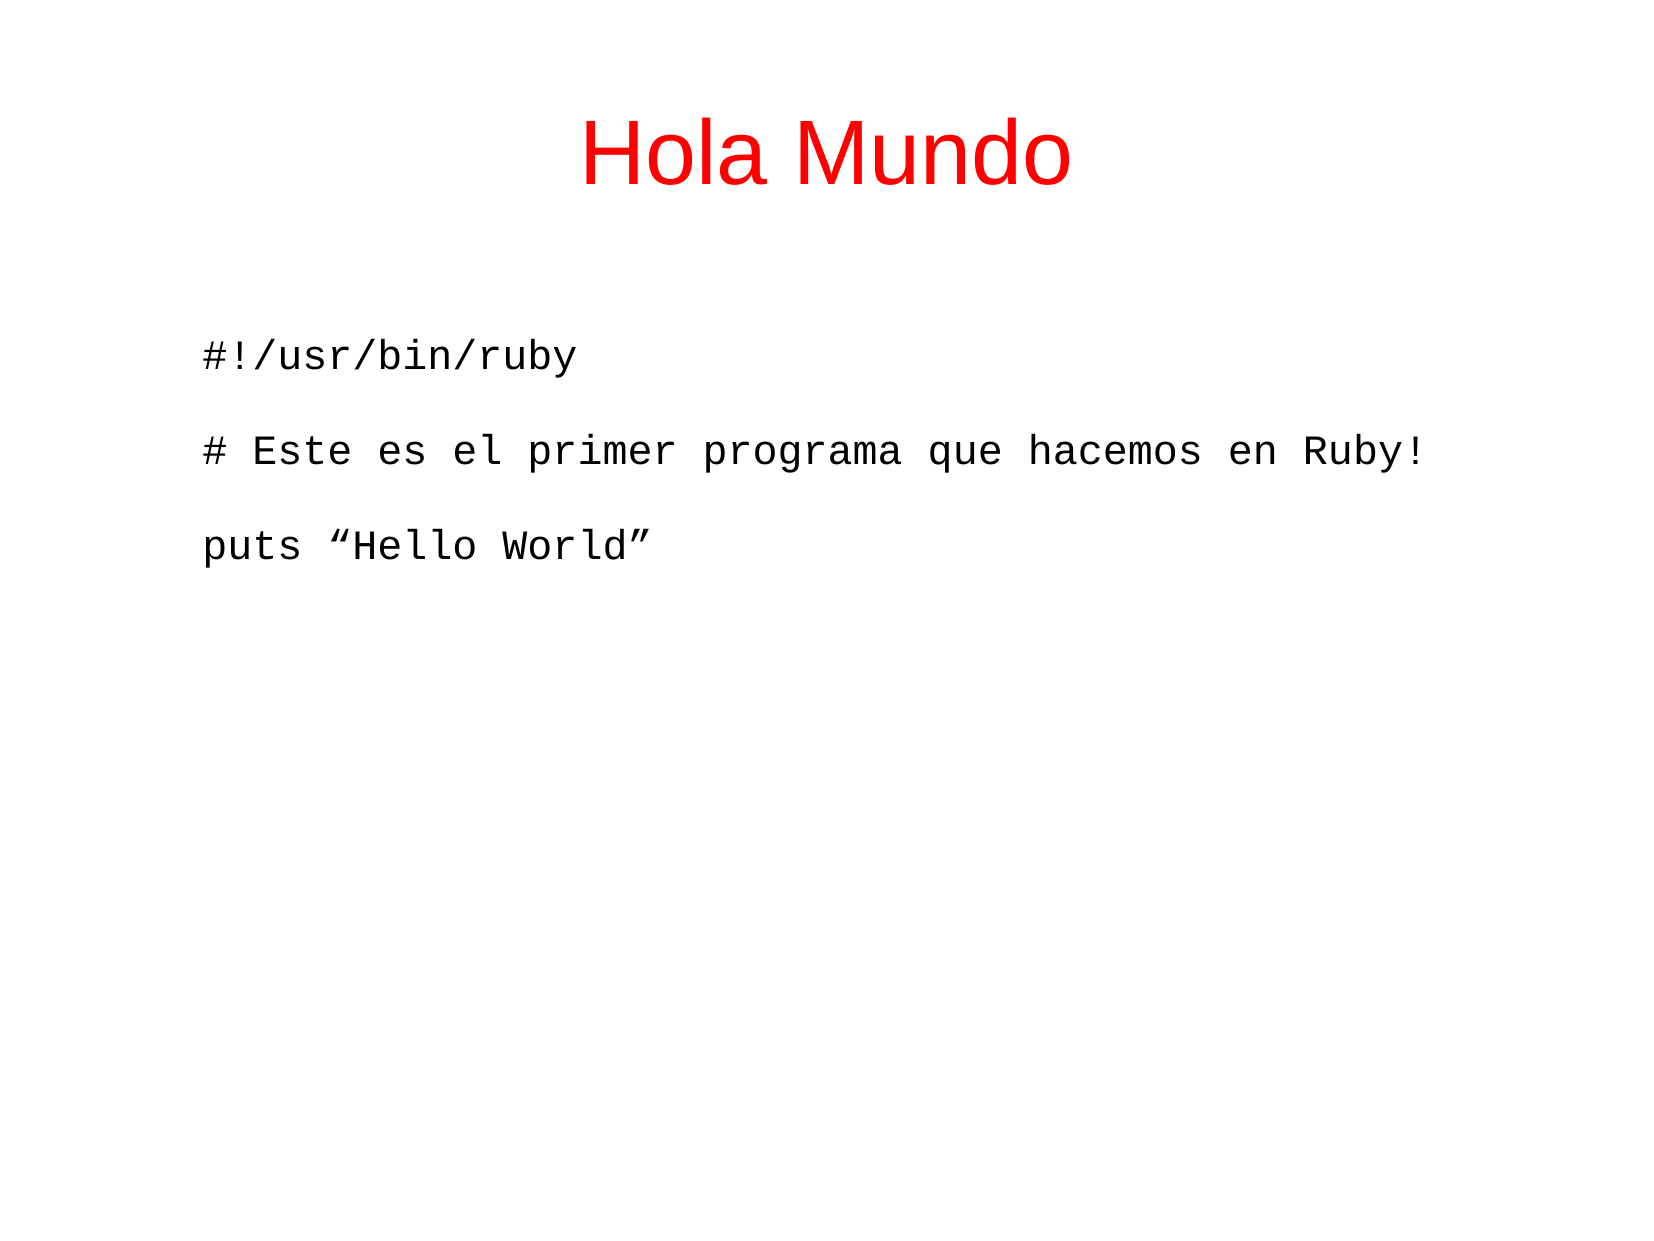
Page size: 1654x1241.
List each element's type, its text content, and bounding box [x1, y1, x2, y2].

title Hola Mundo [82, 49, 1571, 257]
text_box #!/usr/bin/ruby # Este es el primer programa que hacemos en Ruby! puts “Hello World” [187, 327, 1463, 841]
